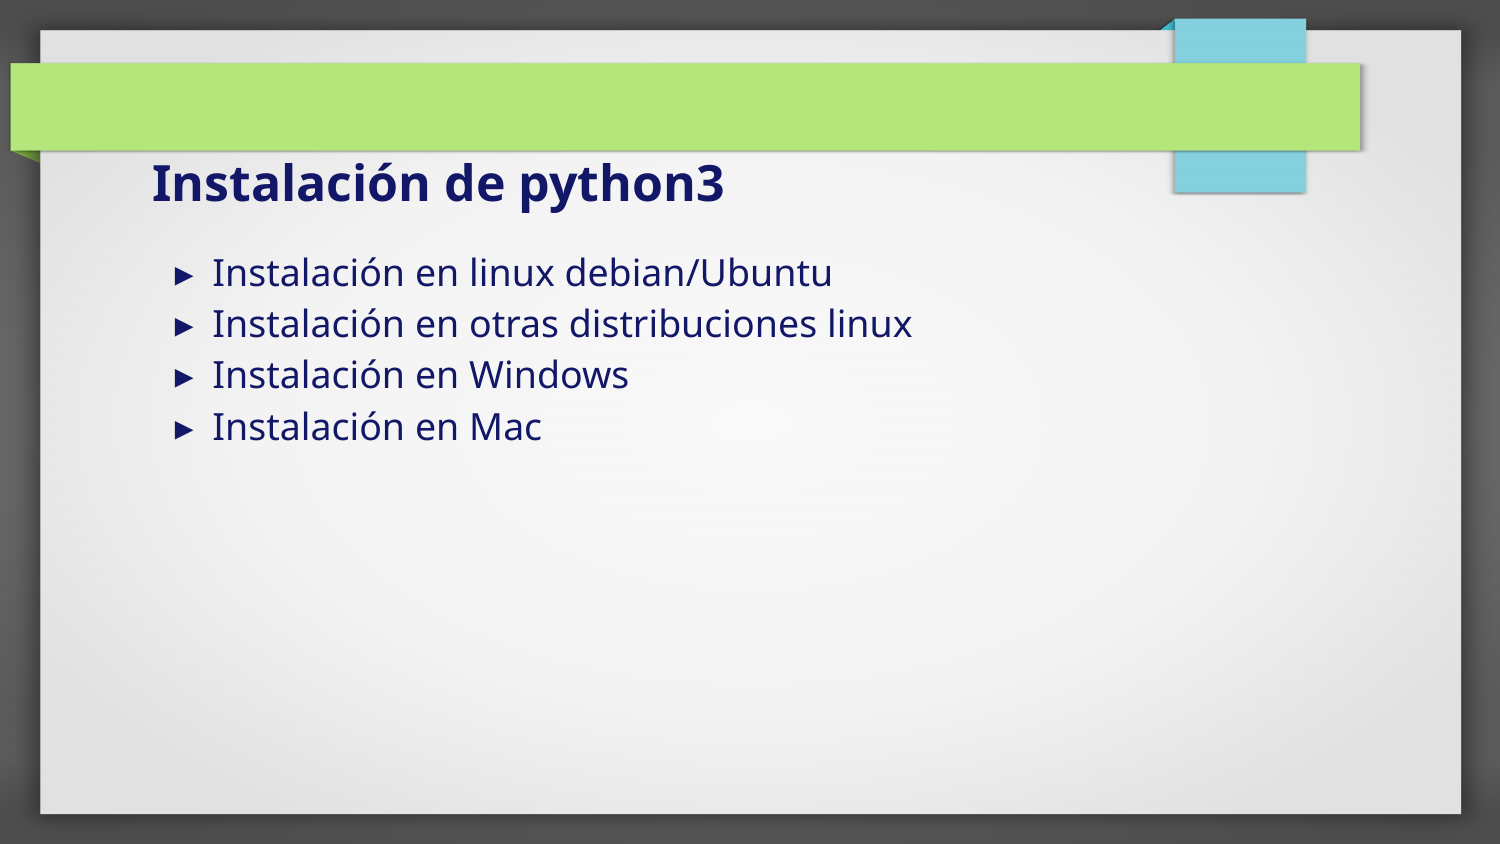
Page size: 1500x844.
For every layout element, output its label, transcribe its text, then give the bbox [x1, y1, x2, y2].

title Instalación de python3 [137, 146, 1011, 227]
list Instalación en linux debian/Ubuntu Instalación en otras distribuciones linux Instalación en Windows Instalación en Mac [137, 246, 1011, 587]
picture [0, 0, 1500, 844]
